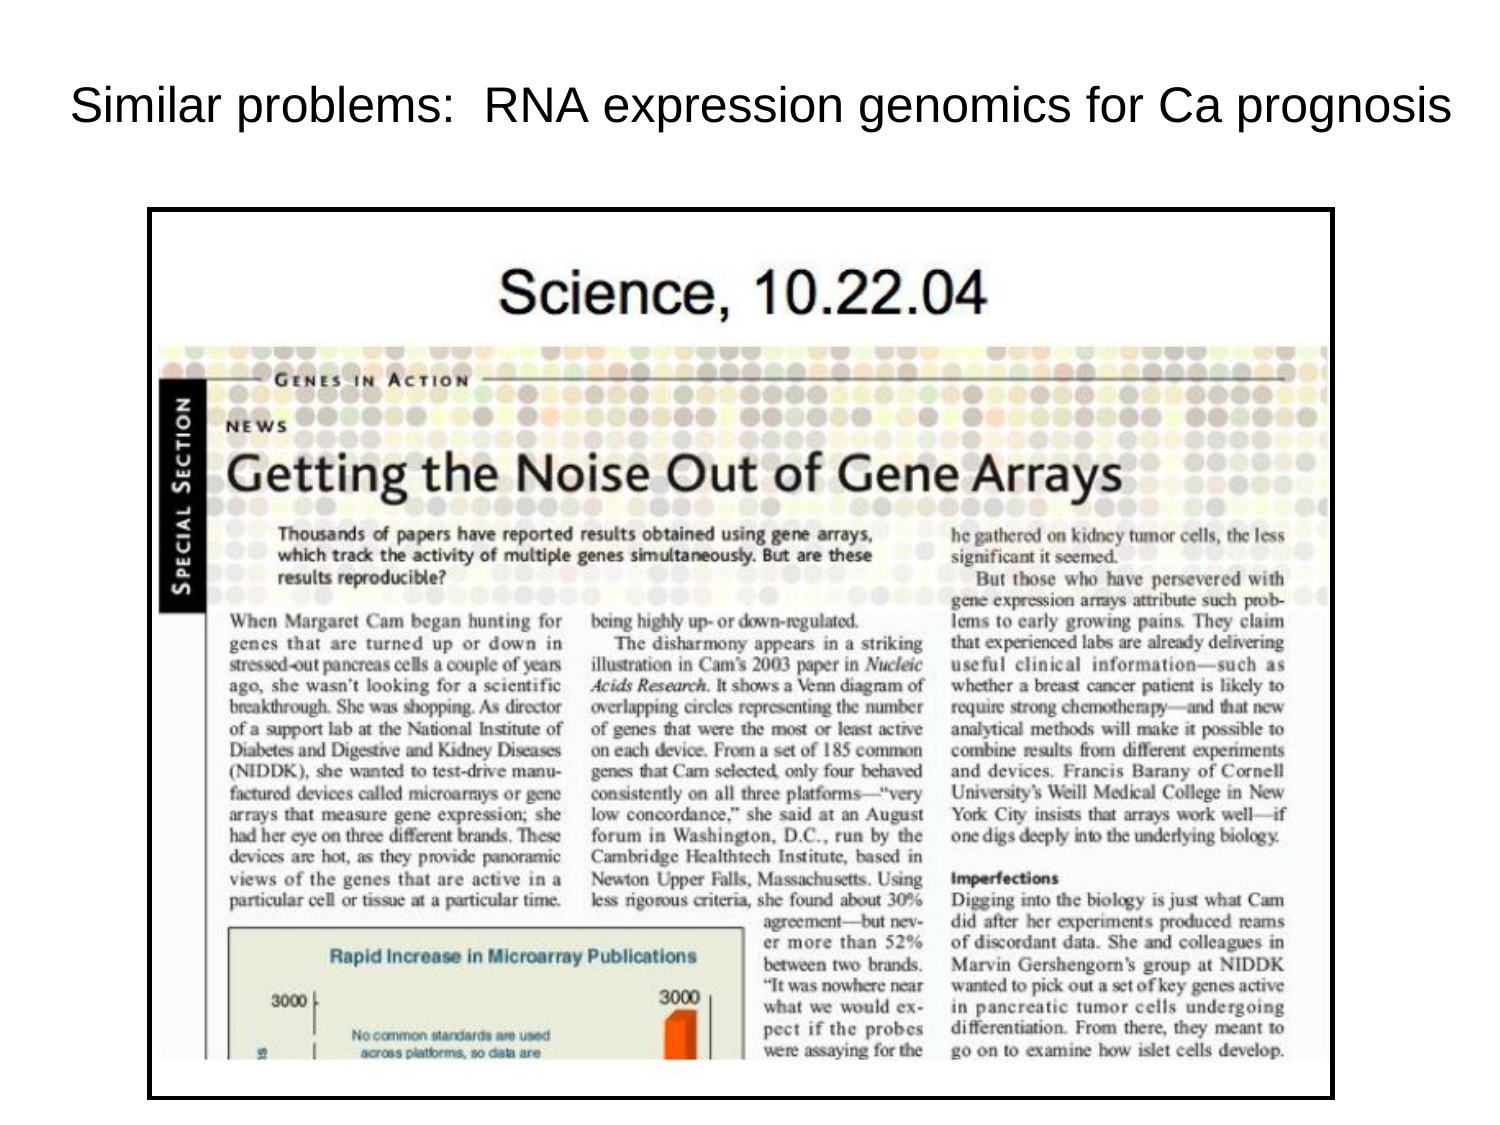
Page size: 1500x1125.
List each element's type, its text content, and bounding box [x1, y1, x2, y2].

picture [151, 211, 1331, 1096]
text_box Similar problems: RNA expression genomics for Ca prognosis [55, 64, 1468, 141]
